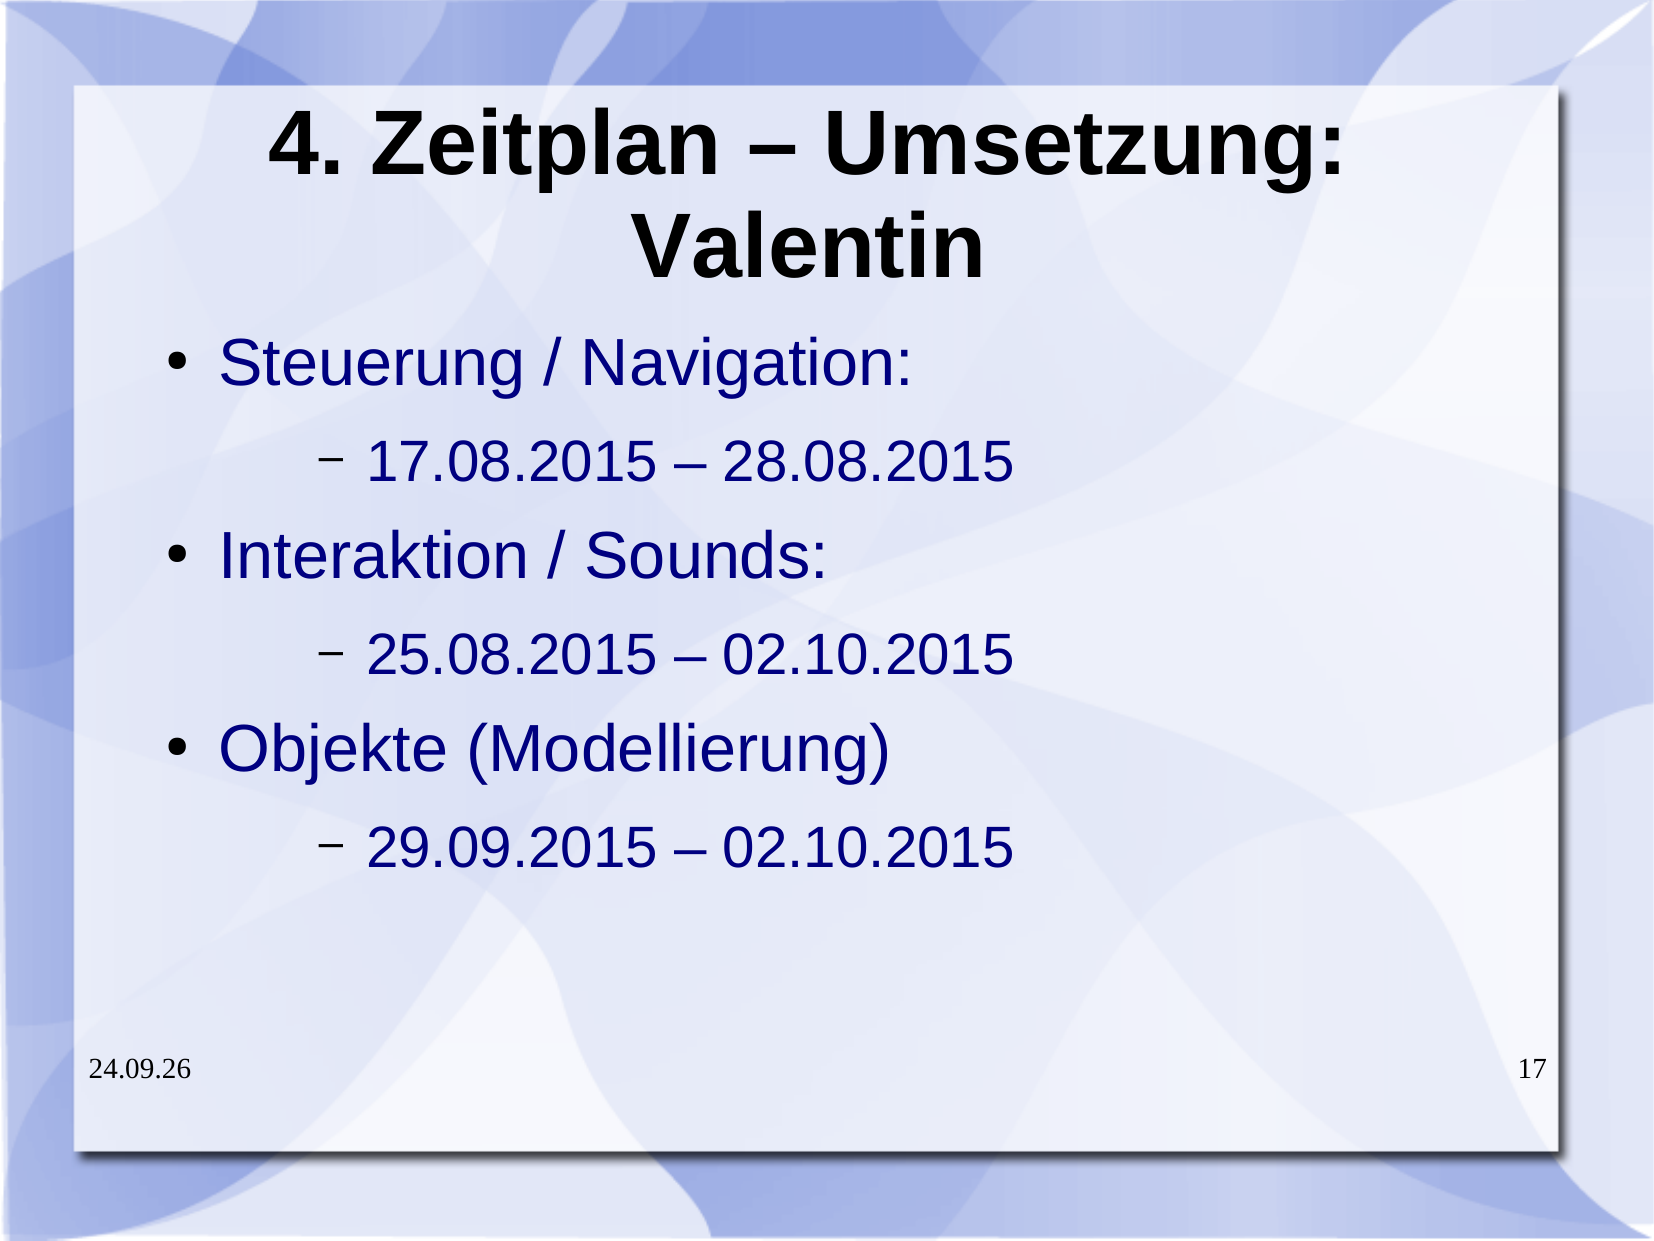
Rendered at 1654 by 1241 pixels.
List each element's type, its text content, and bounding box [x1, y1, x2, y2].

list Steuerung / Navigation: 17.08.2015 – 28.08.2015 Interaktion / Sounds: 25.08.2015 – 02.10.2015 Objekte (Modellierung) 29.09.2015 – 02.10.2015 [129, 324, 1489, 975]
title 4. Zeitplan – Umsetzung: Valentin [82, 90, 1536, 298]
picture [0, 0, 1654, 1241]
